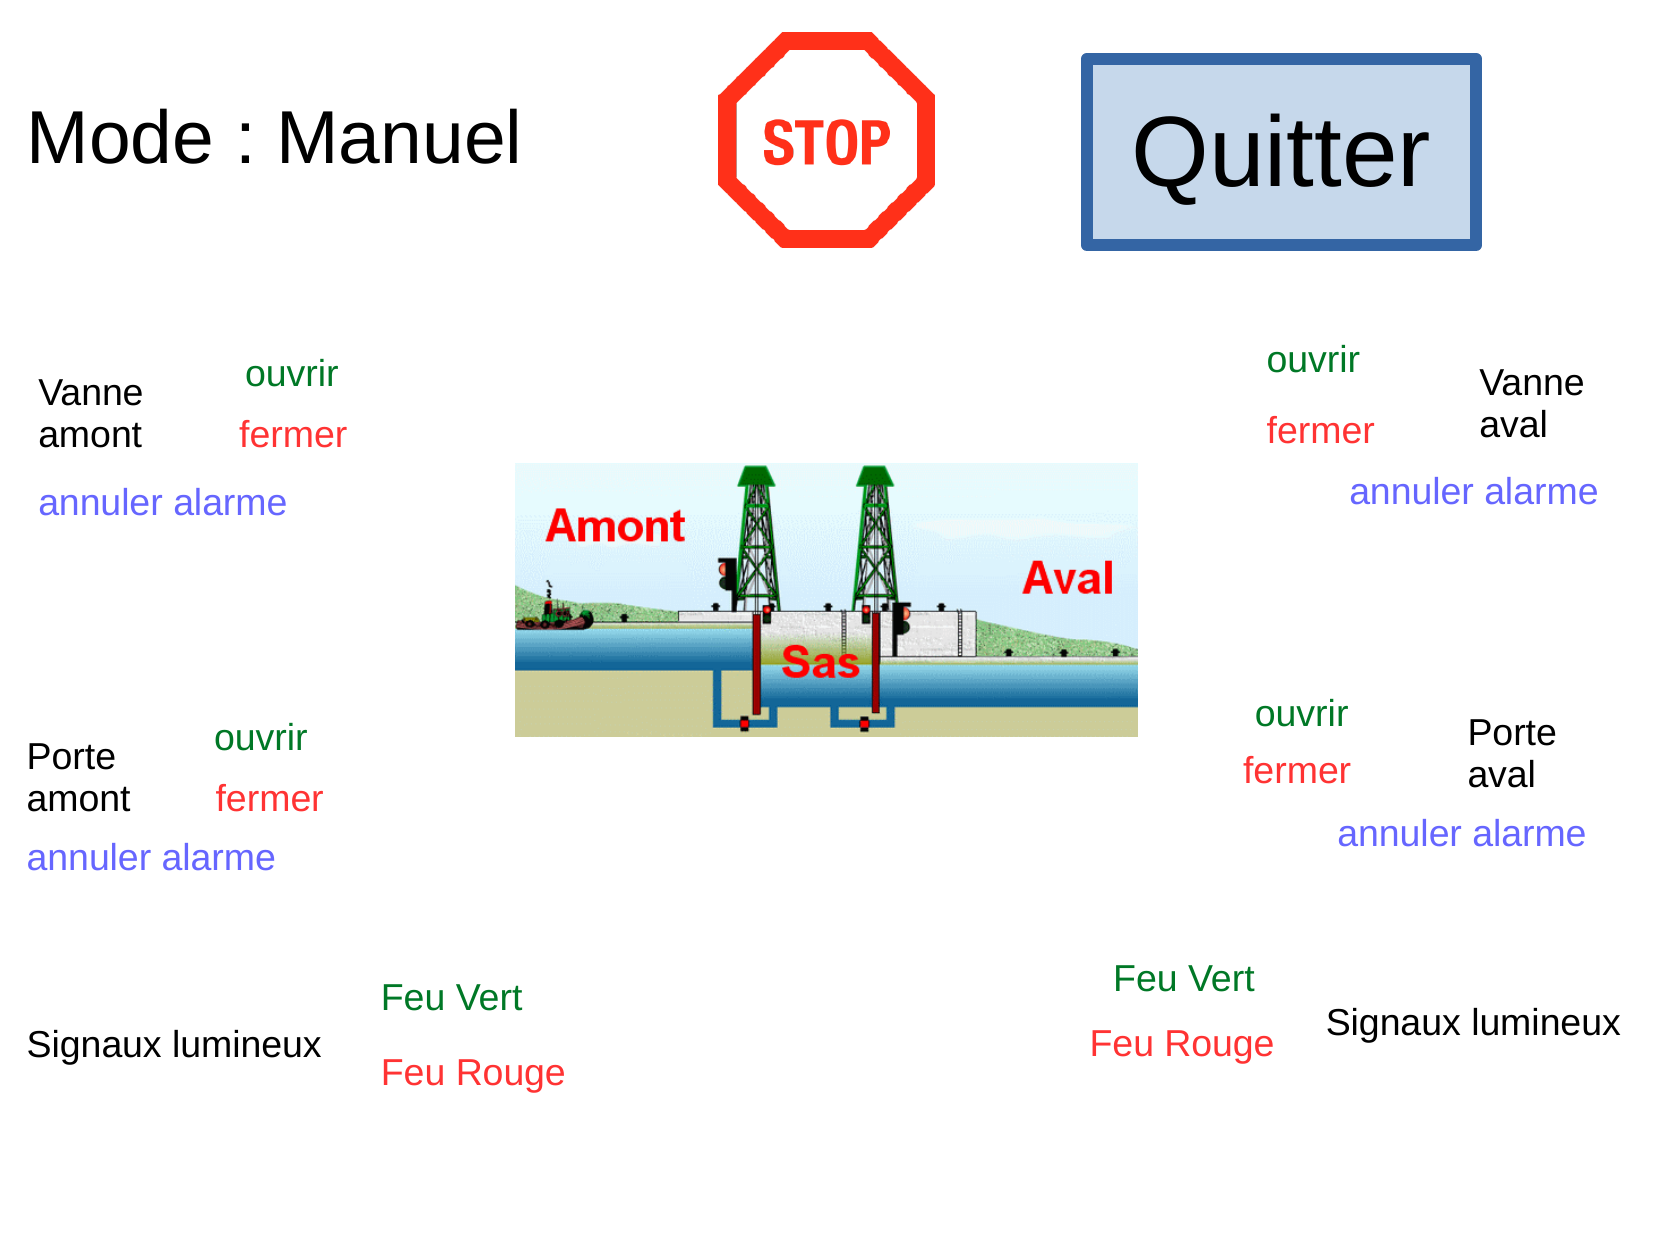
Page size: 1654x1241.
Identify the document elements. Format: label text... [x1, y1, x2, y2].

text_box fermer [1251, 401, 1418, 459]
text_box Feu Vert [366, 947, 579, 1023]
text_box ouvrir [1240, 685, 1406, 742]
text_box Signaux lumineux [1323, 994, 1642, 1052]
text_box Signaux lumineux [11, 1015, 343, 1073]
text_box annuler alarme [11, 829, 367, 886]
text_box annuler alarme [23, 474, 378, 532]
text_box Feu Rouge [366, 1023, 615, 1123]
text_box fermer [1228, 741, 1394, 799]
text_box Mode : Manuel [11, 84, 721, 191]
text_box Vanne amont [23, 364, 260, 463]
text_box Quitter [1086, 59, 1477, 245]
text_box fermer [224, 406, 390, 463]
text_box Feu Rouge [1074, 994, 1323, 1094]
text_box ouvrir [199, 709, 365, 767]
text_box fermer [200, 769, 367, 827]
picture [515, 463, 1138, 737]
text_box Porte aval [1452, 704, 1630, 804]
text_box Feu Vert [1098, 928, 1312, 994]
text_box Porte amont [11, 727, 249, 827]
text_box annuler alarme [1334, 462, 1654, 520]
picture [718, 32, 935, 249]
text_box annuler alarme [1322, 805, 1654, 863]
text_box Vanne aval [1464, 354, 1642, 454]
text_box ouvrir [1251, 330, 1418, 388]
text_box ouvrir [230, 345, 396, 402]
